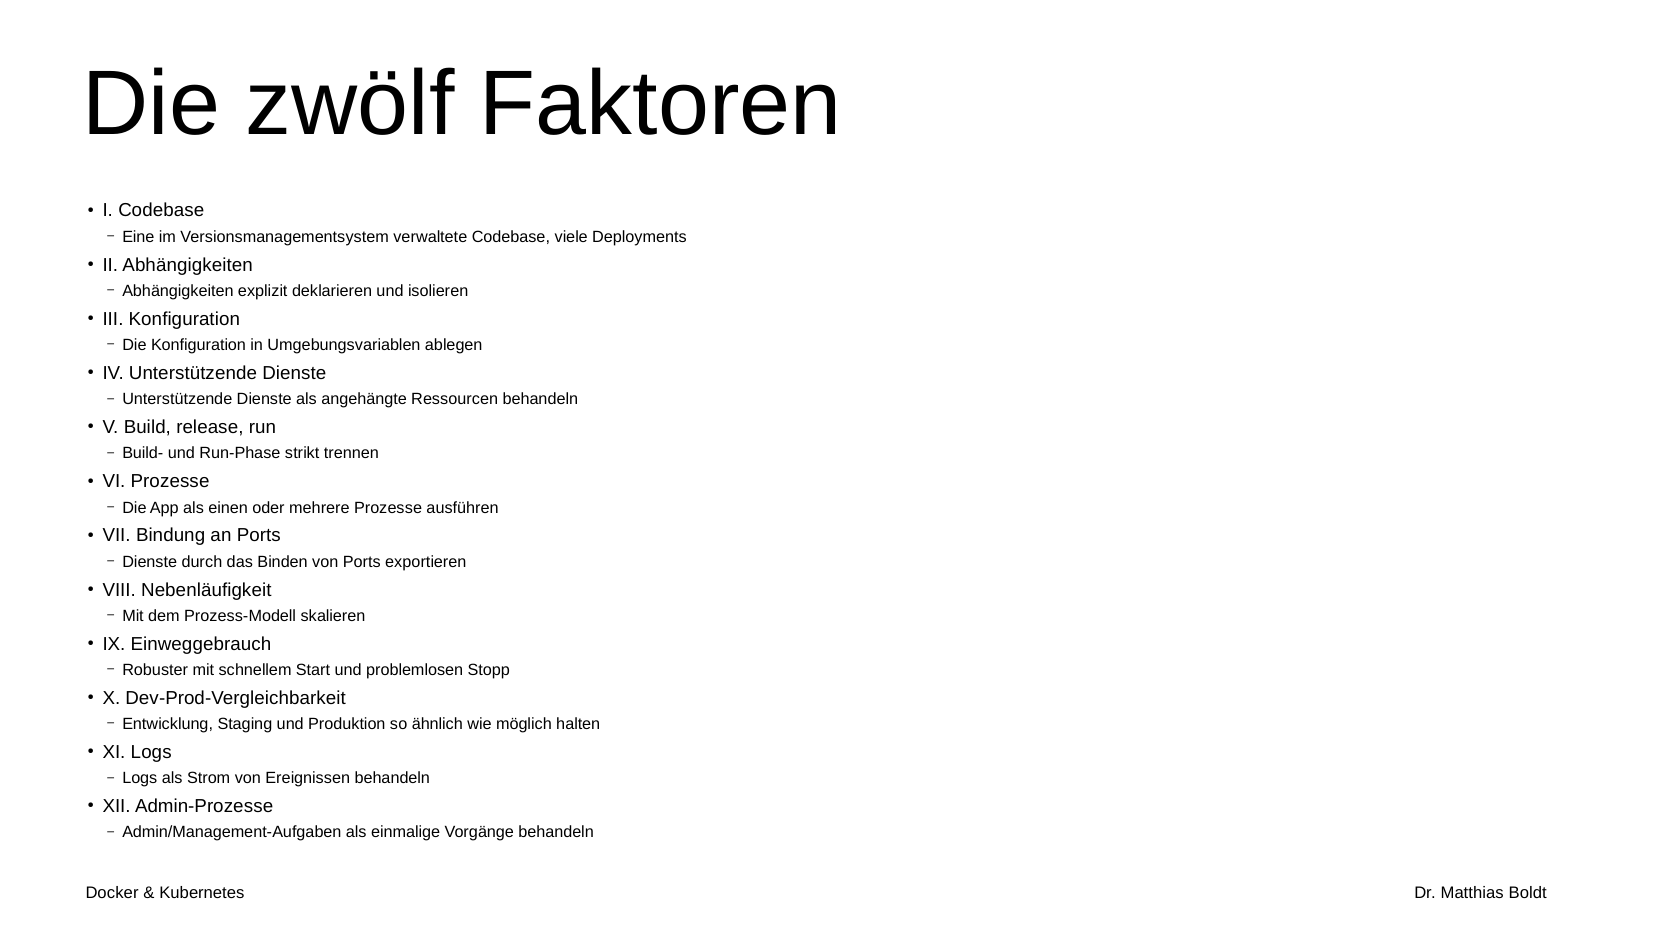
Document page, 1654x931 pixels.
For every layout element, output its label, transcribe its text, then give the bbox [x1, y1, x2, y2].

list I. Codebase Eine im Versionsmanagementsystem verwaltete Codebase, viele Deployments II. Abhängigkeiten Abhängigkeiten explizit deklarieren und isolieren III. Konfiguration Die Konfiguration in Umgebungsvariablen ablegen IV. Unterstützende Dienste Unterstützende Dienste als angehängte Ressourcen behandeln V. Build, release, run Build- und Run-Phase strikt trennen VI. Prozesse Die App als einen oder mehrere Prozesse ausführen VII. Bindung an Ports Dienste durch das Binden von Ports exportieren VIII. Nebenläufigkeit Mit dem Prozess-Modell skalieren IX. Einweggebrauch Robuster mit schnellem Start und problemlosen Stopp X. Dev-Prod-Vergleichbarkeit Entwicklung, Staging und Produktion so ähnlich wie möglich halten XI. Logs Logs als Strom von Ereignissen behandeln XII. Admin-Prozesse Admin/Management-Aufgaben als einmalige Vorgänge behandeln [82, 199, 1571, 845]
title Die zwölf Faktoren [82, 25, 1571, 181]
text_box Docker & Kubernetes Dr. Matthias Boldt [70, 875, 1563, 910]
